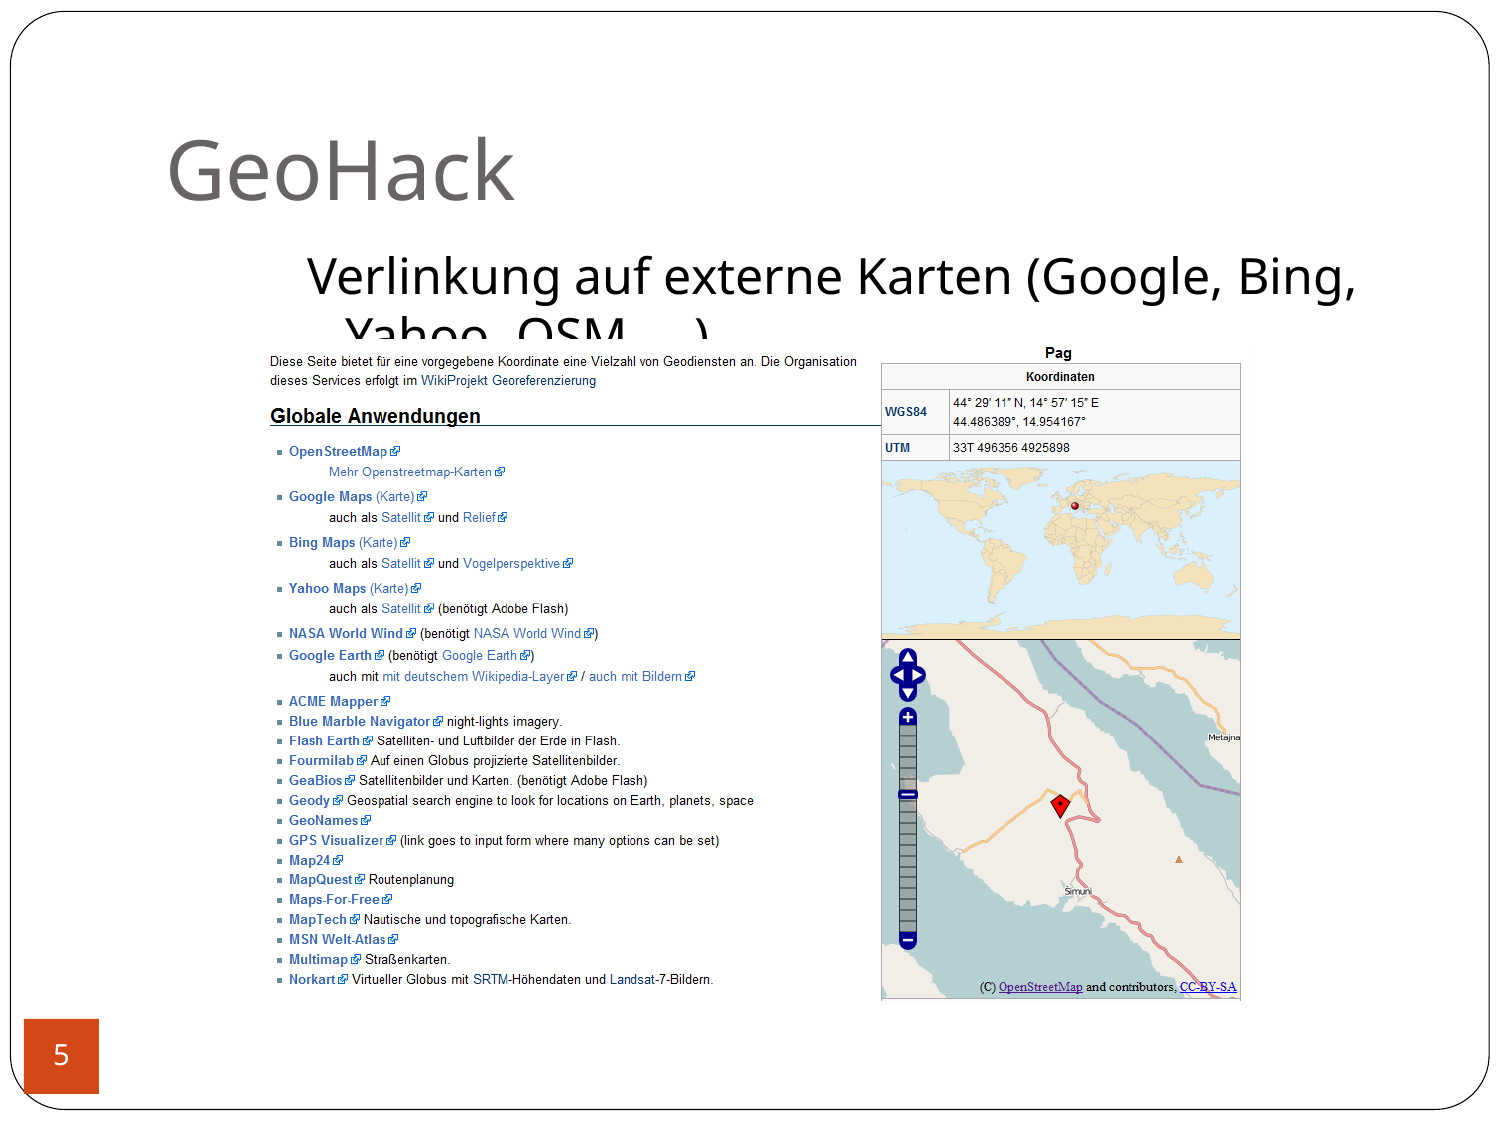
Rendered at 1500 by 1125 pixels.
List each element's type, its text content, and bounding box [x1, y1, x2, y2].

picture [257, 339, 1254, 1001]
title GeoHack [150, 45, 1426, 233]
list Verlinkung auf externe Karten (Google, Bing, Yahoo, OSM, …) [150, 237, 1426, 988]
text_box 5 [23, 1018, 99, 1094]
